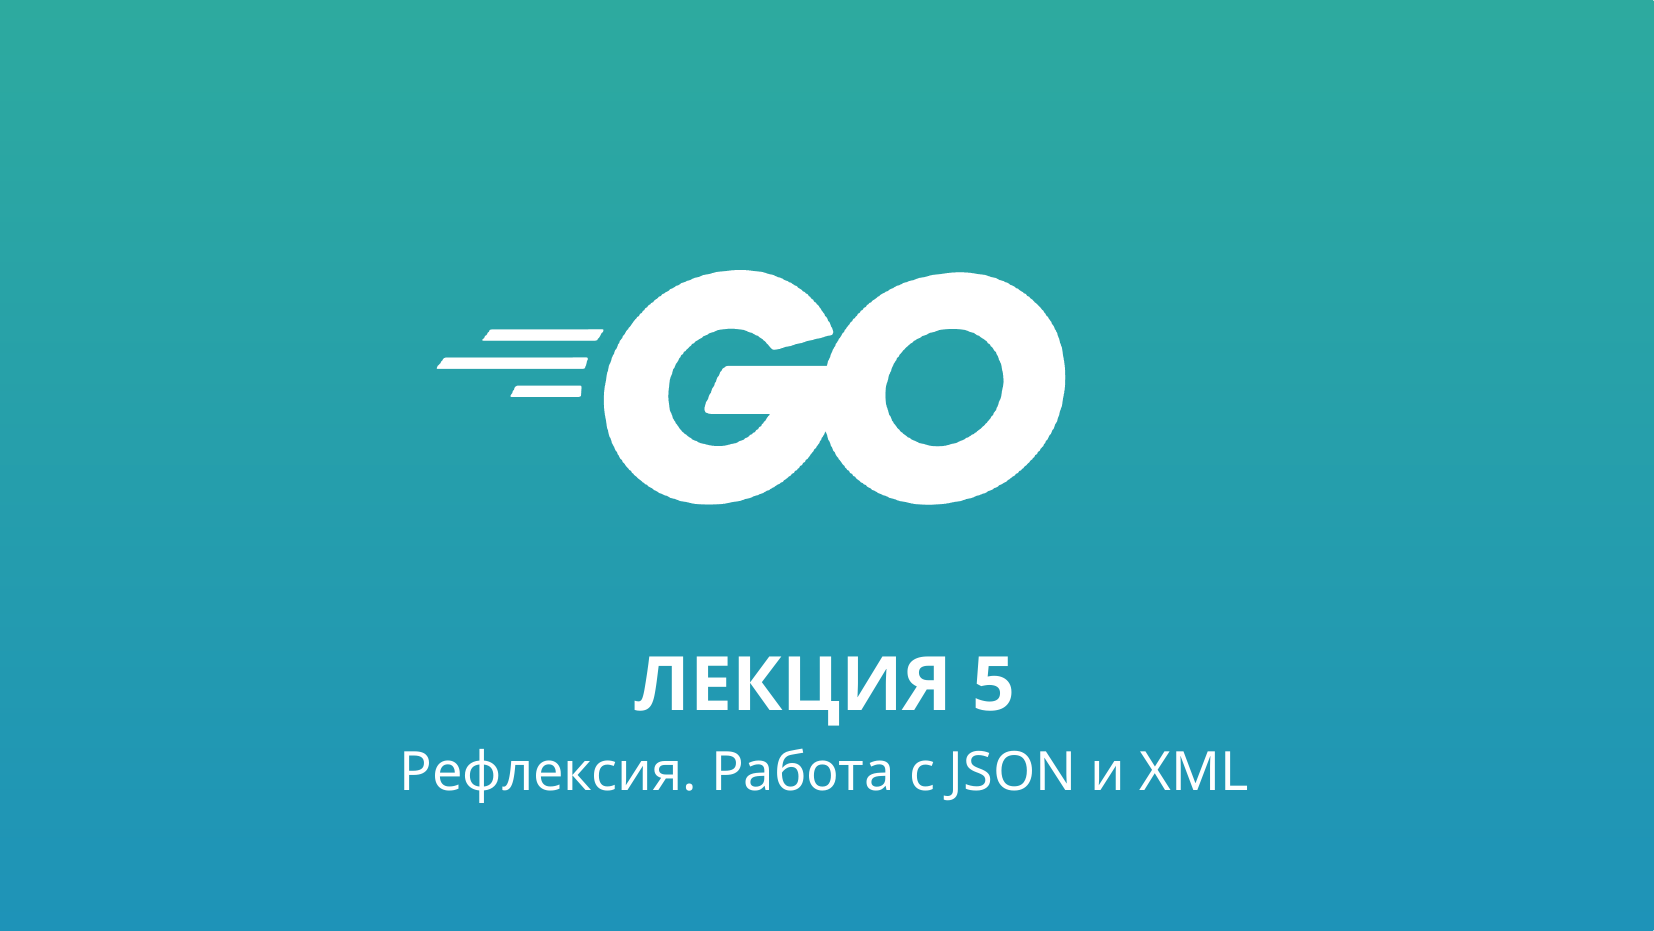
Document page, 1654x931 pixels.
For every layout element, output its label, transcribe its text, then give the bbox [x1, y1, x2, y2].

picture [360, 31, 1140, 622]
text_box ЛЕКЦИЯ 5 Рефлексия. Работа с JSON и XML [105, 622, 1546, 796]
